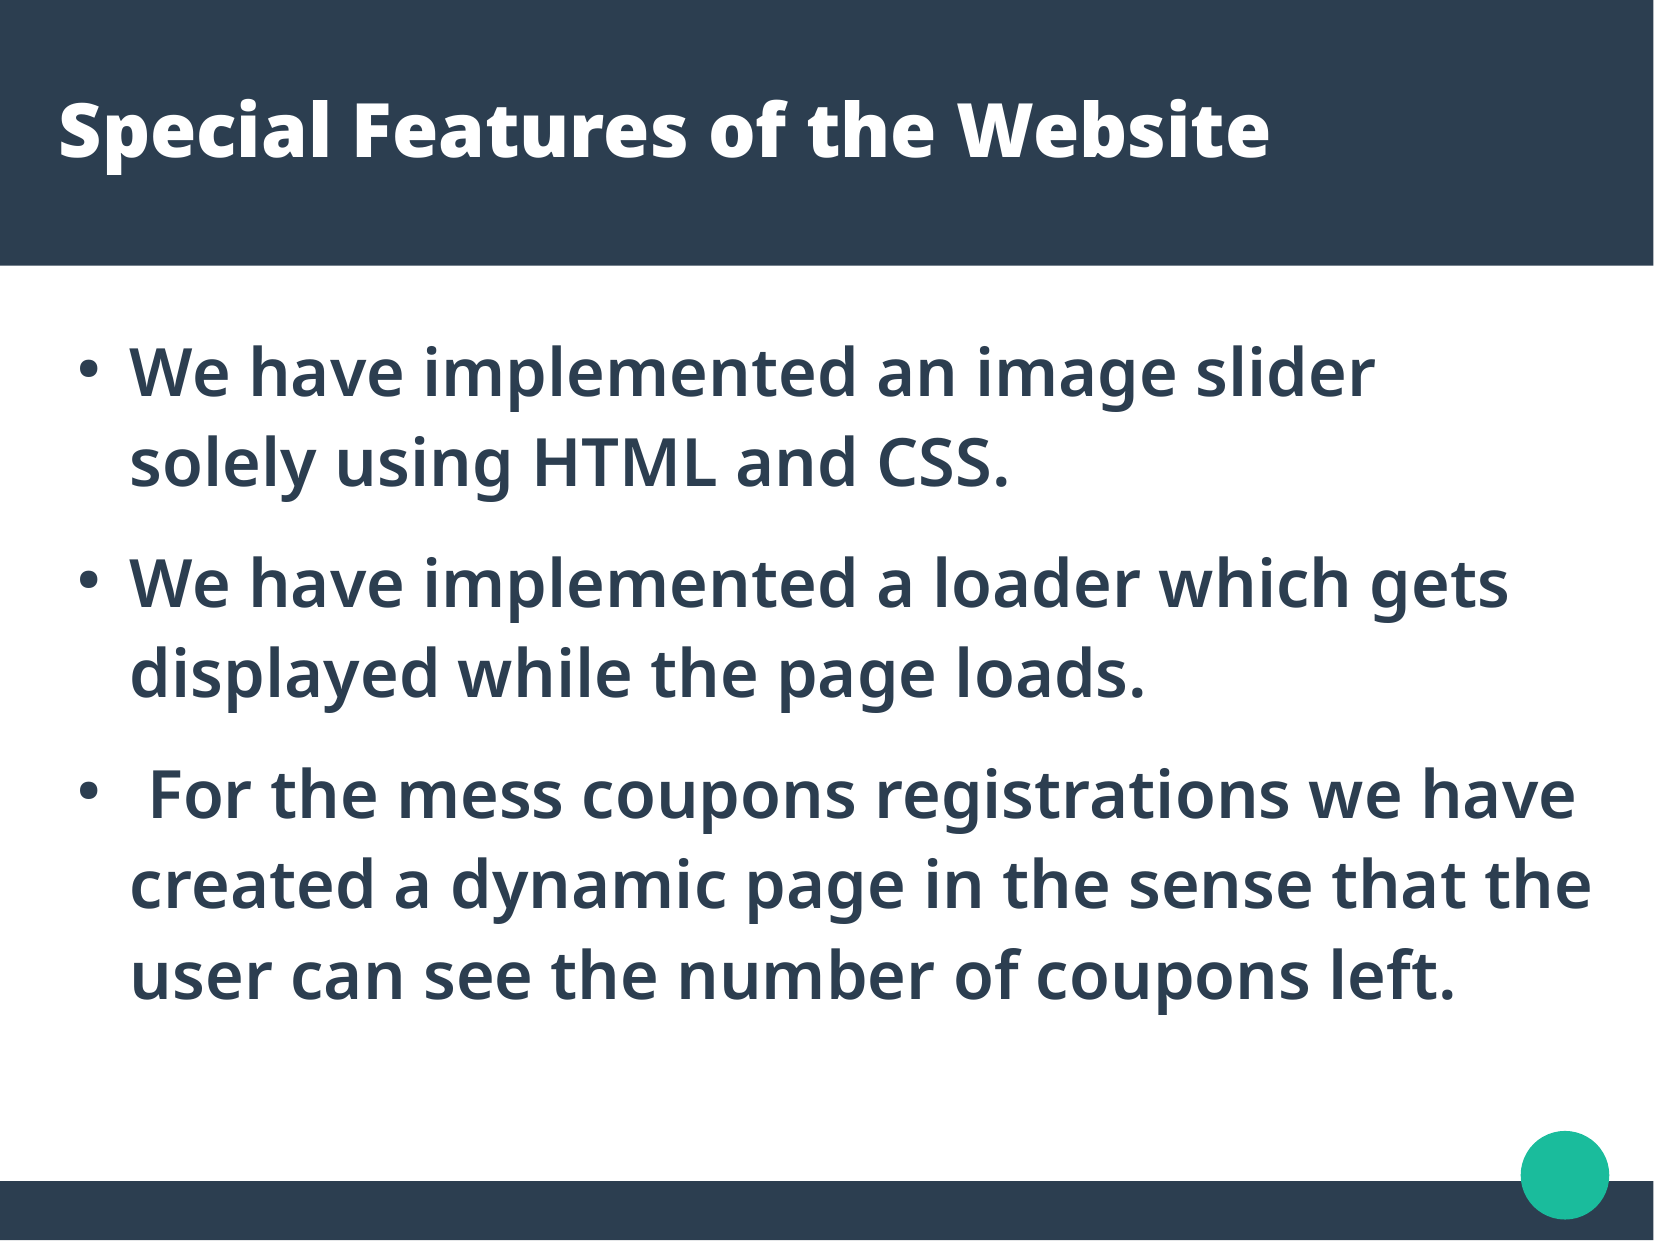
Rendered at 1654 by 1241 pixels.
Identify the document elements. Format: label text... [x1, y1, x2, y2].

list We have implemented an image slider solely using HTML and CSS. We have implemented a loader which gets displayed while the page loads. For the mess coupons registrations we have created a dynamic page in the sense that the user can see the number of coupons left. [59, 324, 1595, 1152]
title Special Features of the Website [59, 49, 1595, 207]
